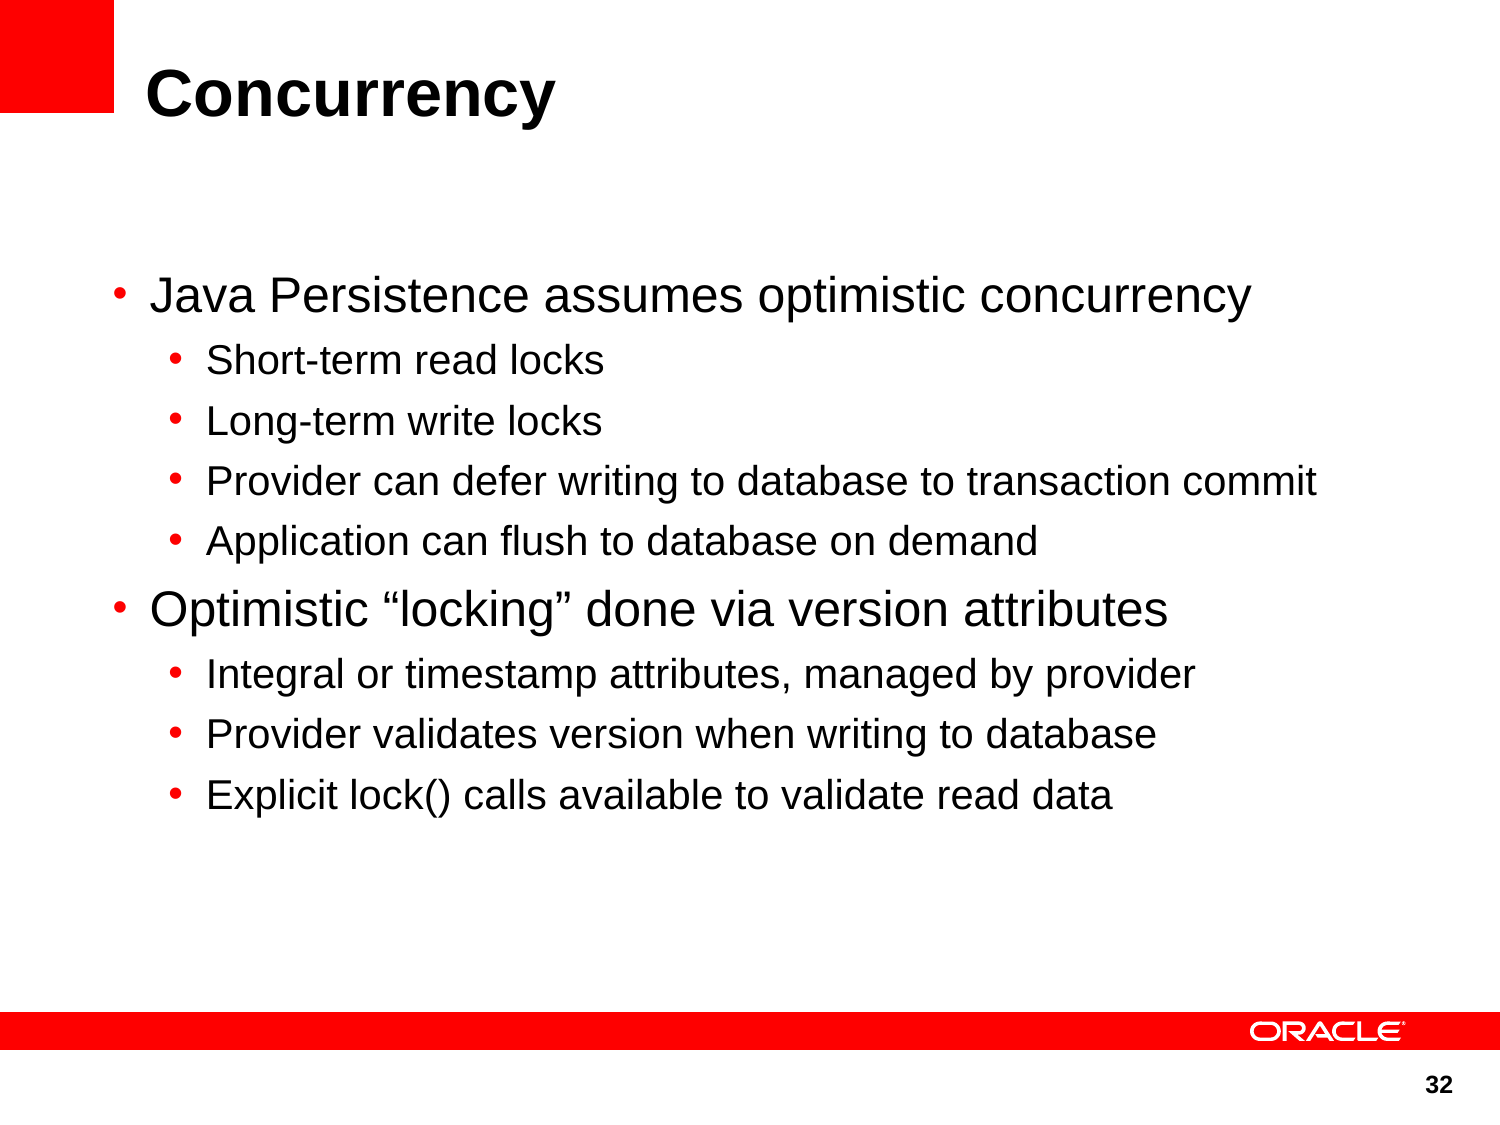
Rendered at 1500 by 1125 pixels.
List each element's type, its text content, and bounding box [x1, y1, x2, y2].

picture [0, 1012, 1500, 1050]
title Concurrency [145, 49, 1390, 205]
list Java Persistence assumes optimistic concurrency Short-term read locks Long-term write locks Provider can defer writing to database to transaction commit Application can flush to database on demand Optimistic “locking” done via version attributes Integral or timestamp attributes, managed by provider Provider validates version when writing to database Explicit lock() calls available to validate read data [112, 262, 1349, 976]
picture [0, 0, 114, 113]
